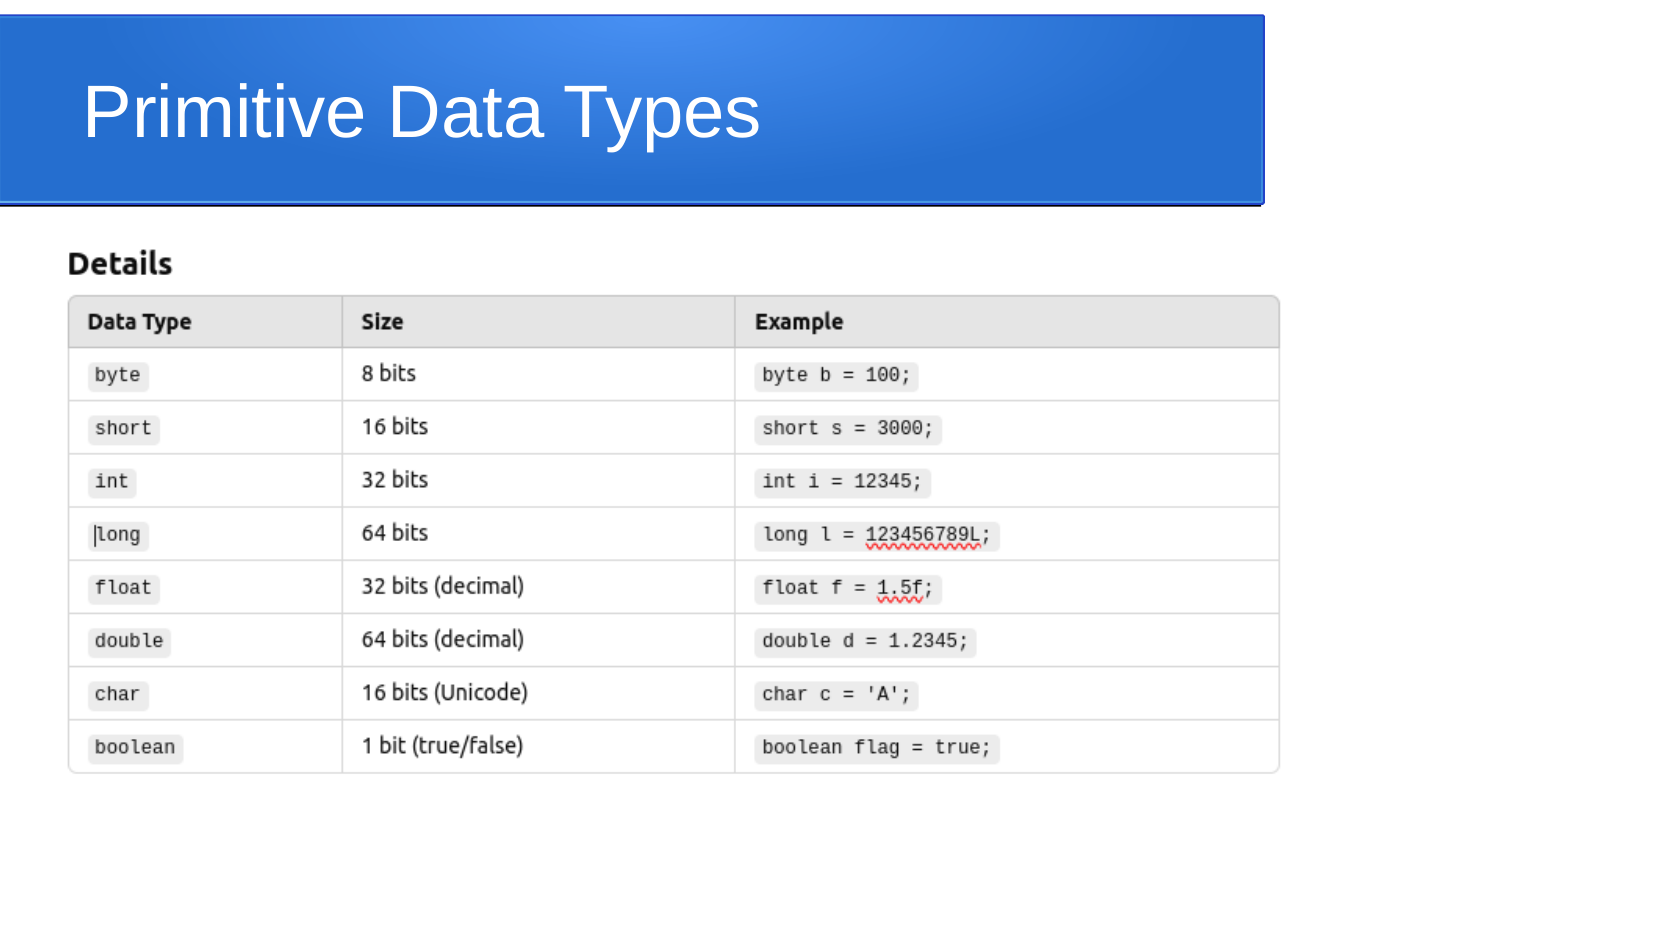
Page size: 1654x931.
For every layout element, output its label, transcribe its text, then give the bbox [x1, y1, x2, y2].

picture [43, 239, 1321, 811]
title Primitive Data Types [82, 35, 1235, 189]
